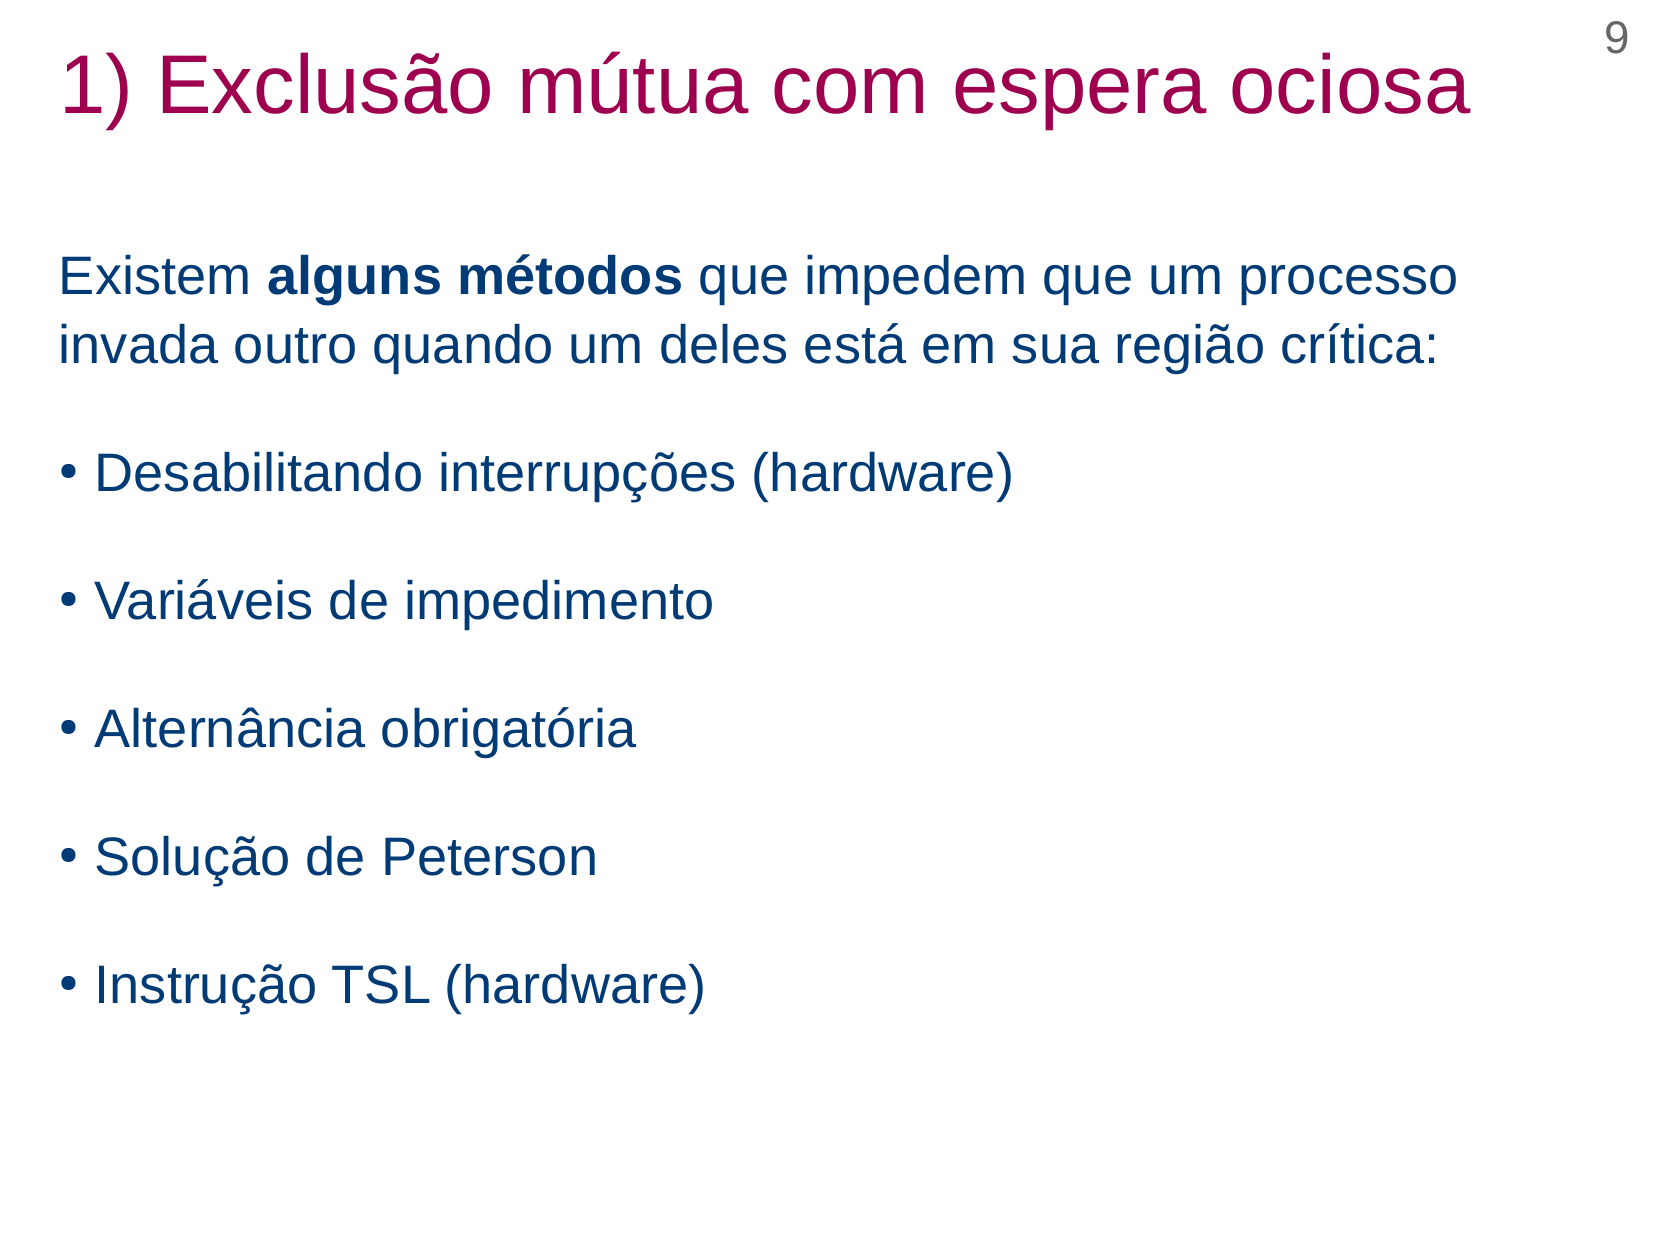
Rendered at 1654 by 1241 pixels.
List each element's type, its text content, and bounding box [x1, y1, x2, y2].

list Existem alguns métodos que impedem que um processo invada outro quando um deles está em sua região crítica: Desabilitando interrupções (hardware) Variáveis de impedimento Alternância obrigatória Solução de Peterson Instrução TSL (hardware) [59, 236, 1595, 1211]
title 1) Exclusão mútua com espera ociosa [59, 29, 1595, 148]
